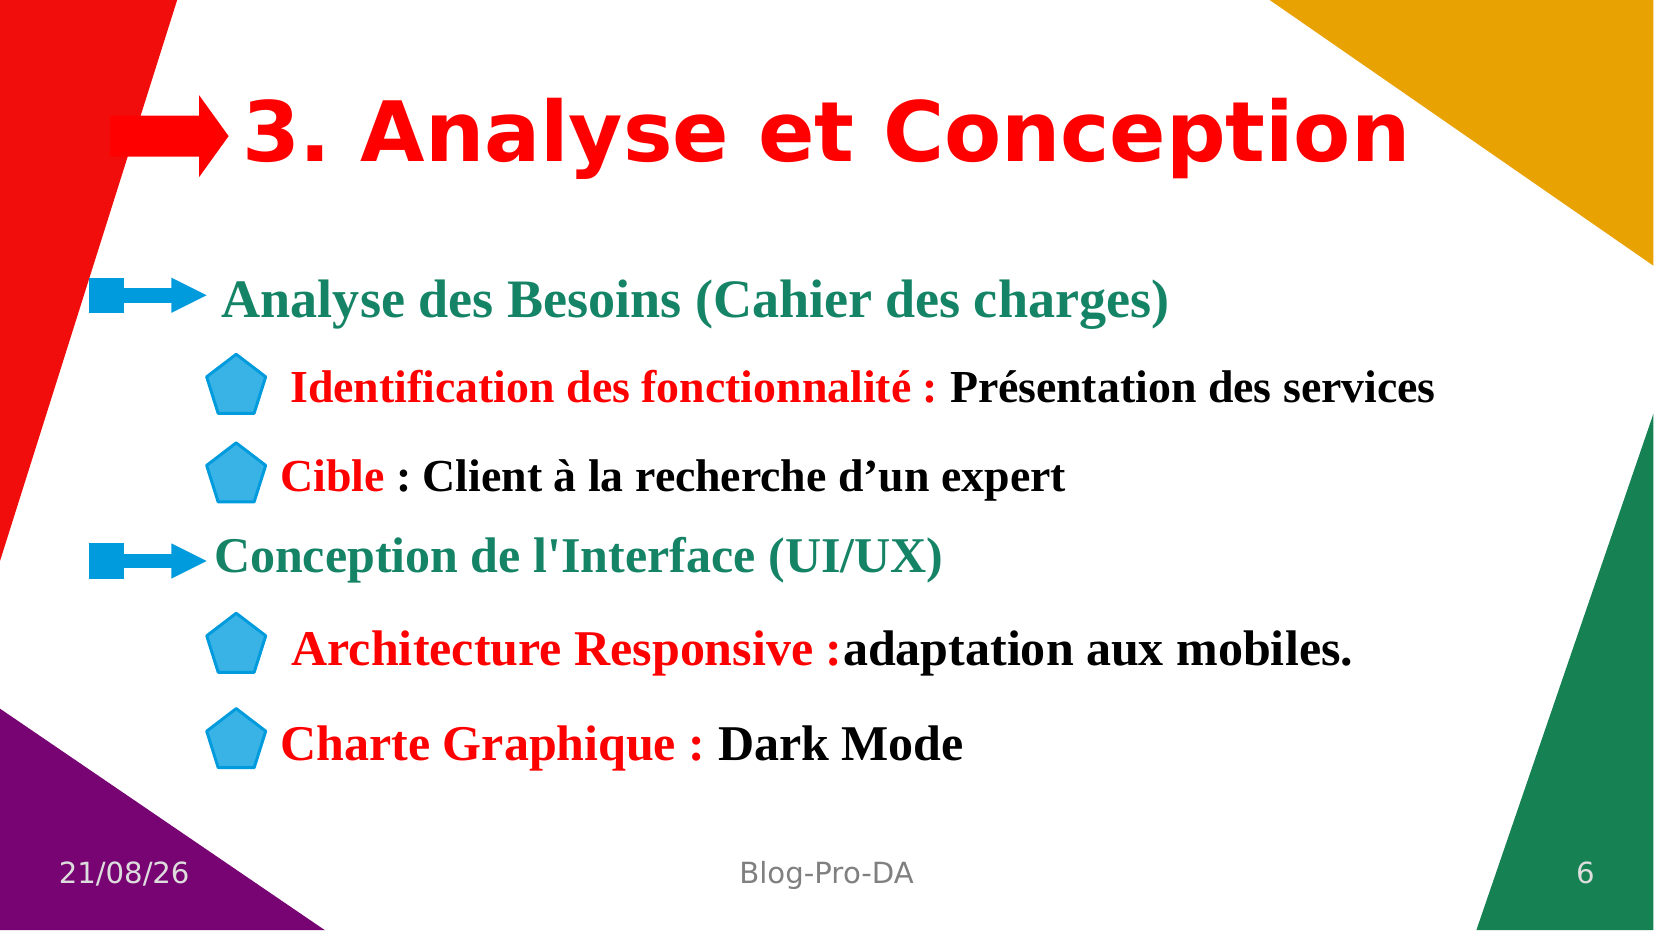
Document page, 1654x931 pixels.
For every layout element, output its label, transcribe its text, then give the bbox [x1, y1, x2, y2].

text_box Cible : Client à la recherche d’un expert [265, 442, 1654, 532]
text_box Analyse des Besoins (Cahier des charges) [206, 261, 1300, 355]
text_box [206, 613, 266, 673]
title 3. Analyse et Conception [118, 59, 1536, 207]
text_box Architecture Responsive :adaptation aux mobiles. [277, 613, 1536, 680]
text_box Conception de l'Interface (UI/UX) [199, 520, 1293, 614]
text_box Charte Graphique : Dark Mode [265, 708, 1476, 798]
text_box Identification des fonctionnalité : Présentation des services [275, 354, 1654, 442]
text_box [110, 95, 229, 178]
text_box [206, 708, 265, 768]
text_box [206, 354, 266, 414]
text_box [206, 442, 265, 502]
